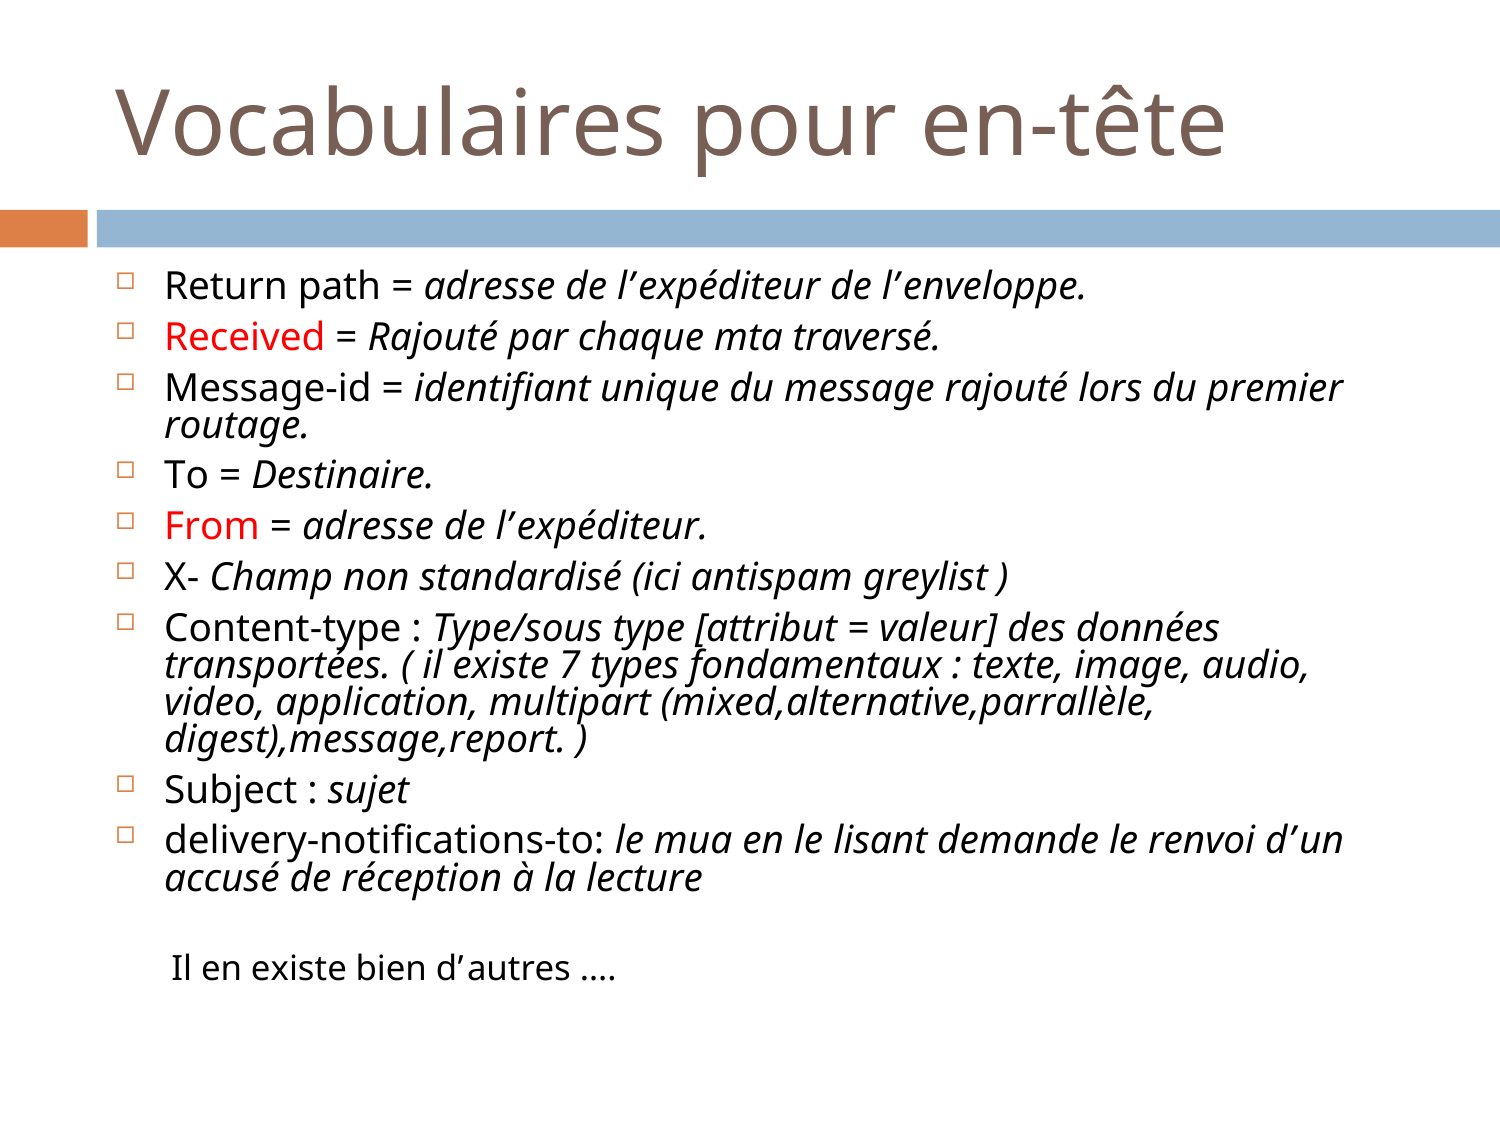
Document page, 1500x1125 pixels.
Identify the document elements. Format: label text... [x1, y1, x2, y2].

list Return path = adresse de l’expéditeur de l’enveloppe. Received = Rajouté par chaque mta traversé. Message-id = identifiant unique du message rajouté lors du premier routage. To = Destinaire. From = adresse de l’expéditeur. X- Champ non standardisé (ici antispam greylist ) Content-type : Type/sous type [attribut = valeur] des données transportées. ( il existe 7 types fondamentaux : texte, image, audio, video, application, multipart (mixed,alternative,parrallèle, digest),message,report. ) Subject : sujet delivery-notifications-to: le mua en le lisant demande le renvoi d’un accusé de réception à la lecture Il en existe bien d’autres …. [100, 262, 1438, 1000]
title Vocabulaires pour en-tête [100, 37, 1438, 201]
